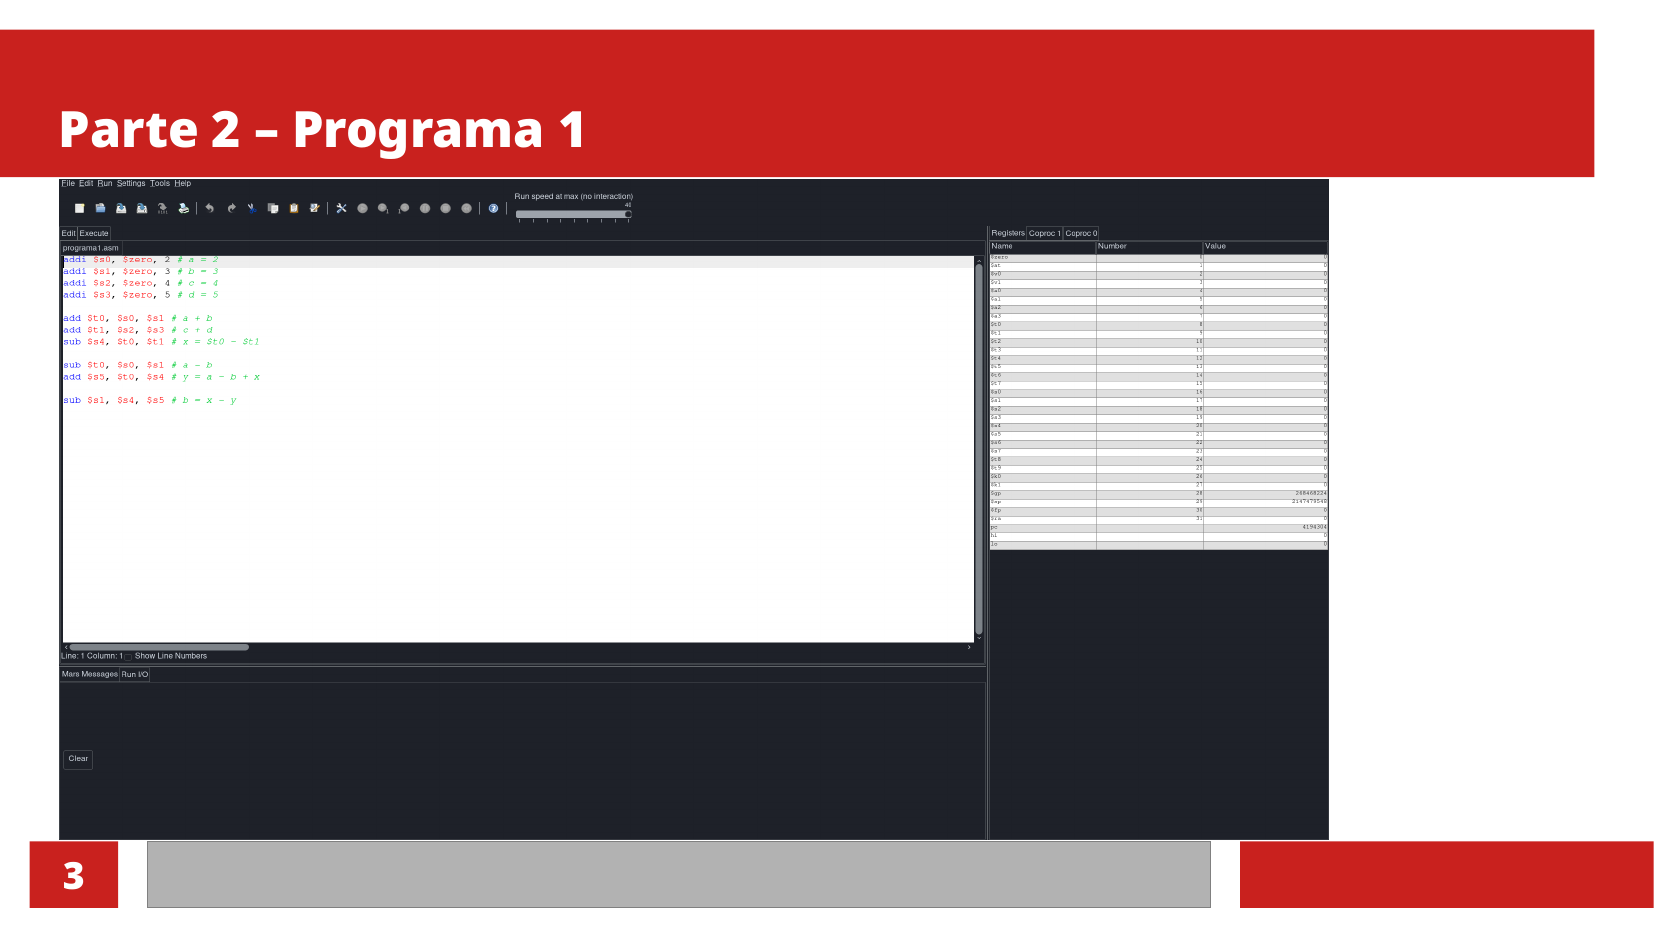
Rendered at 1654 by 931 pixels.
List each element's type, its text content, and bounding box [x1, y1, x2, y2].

picture [59, 179, 1329, 840]
title Parte 2 – Programa 1 [59, 44, 1595, 163]
